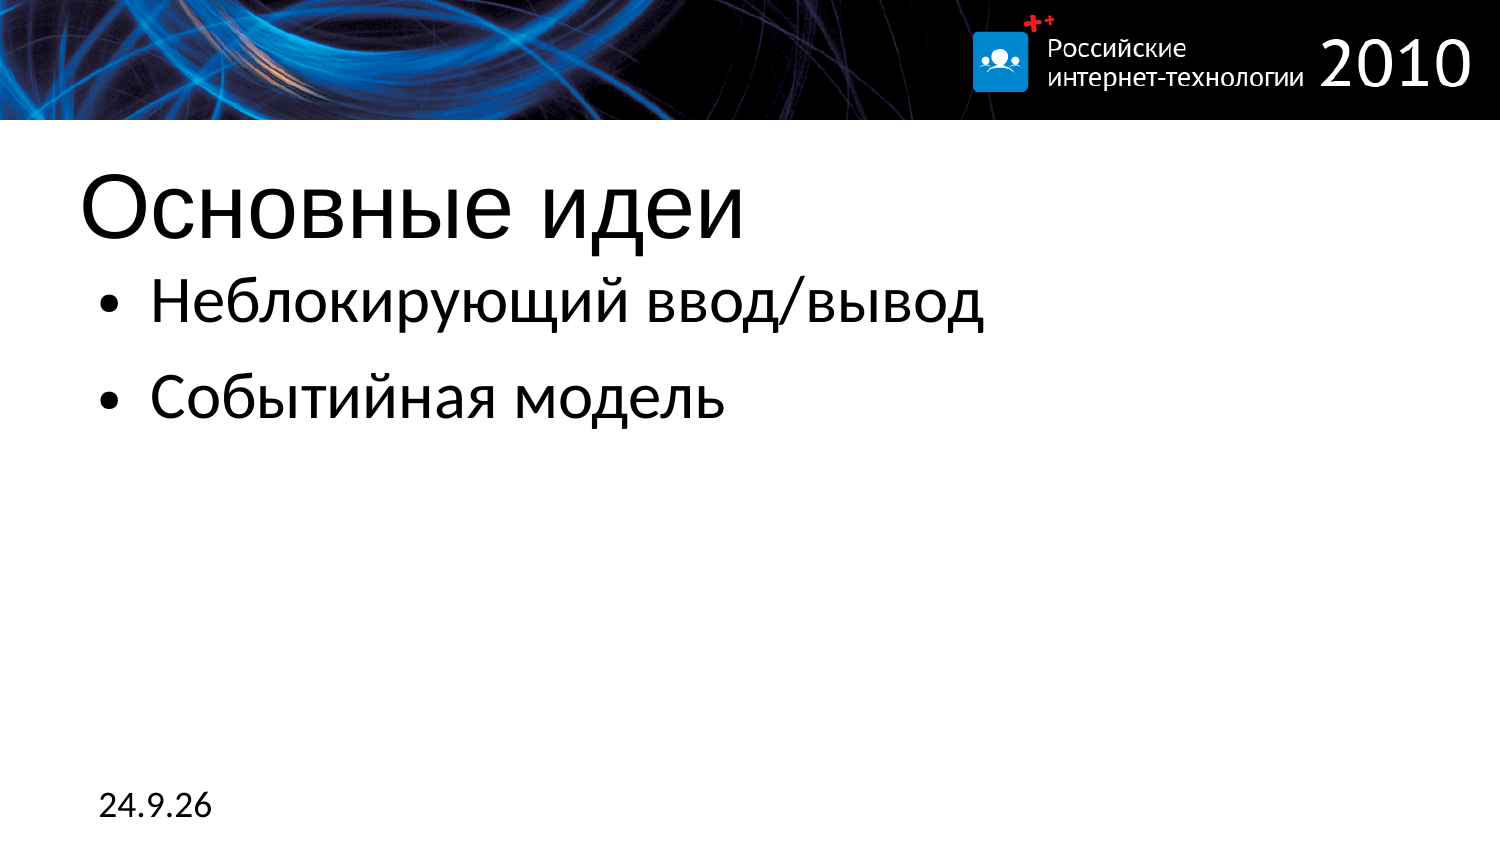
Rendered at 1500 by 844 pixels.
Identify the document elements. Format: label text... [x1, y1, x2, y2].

picture [0, 0, 1500, 120]
title Основные идеи [79, 149, 1430, 264]
list Неблокирующий ввод/вывод Событийная модель [79, 272, 1430, 750]
